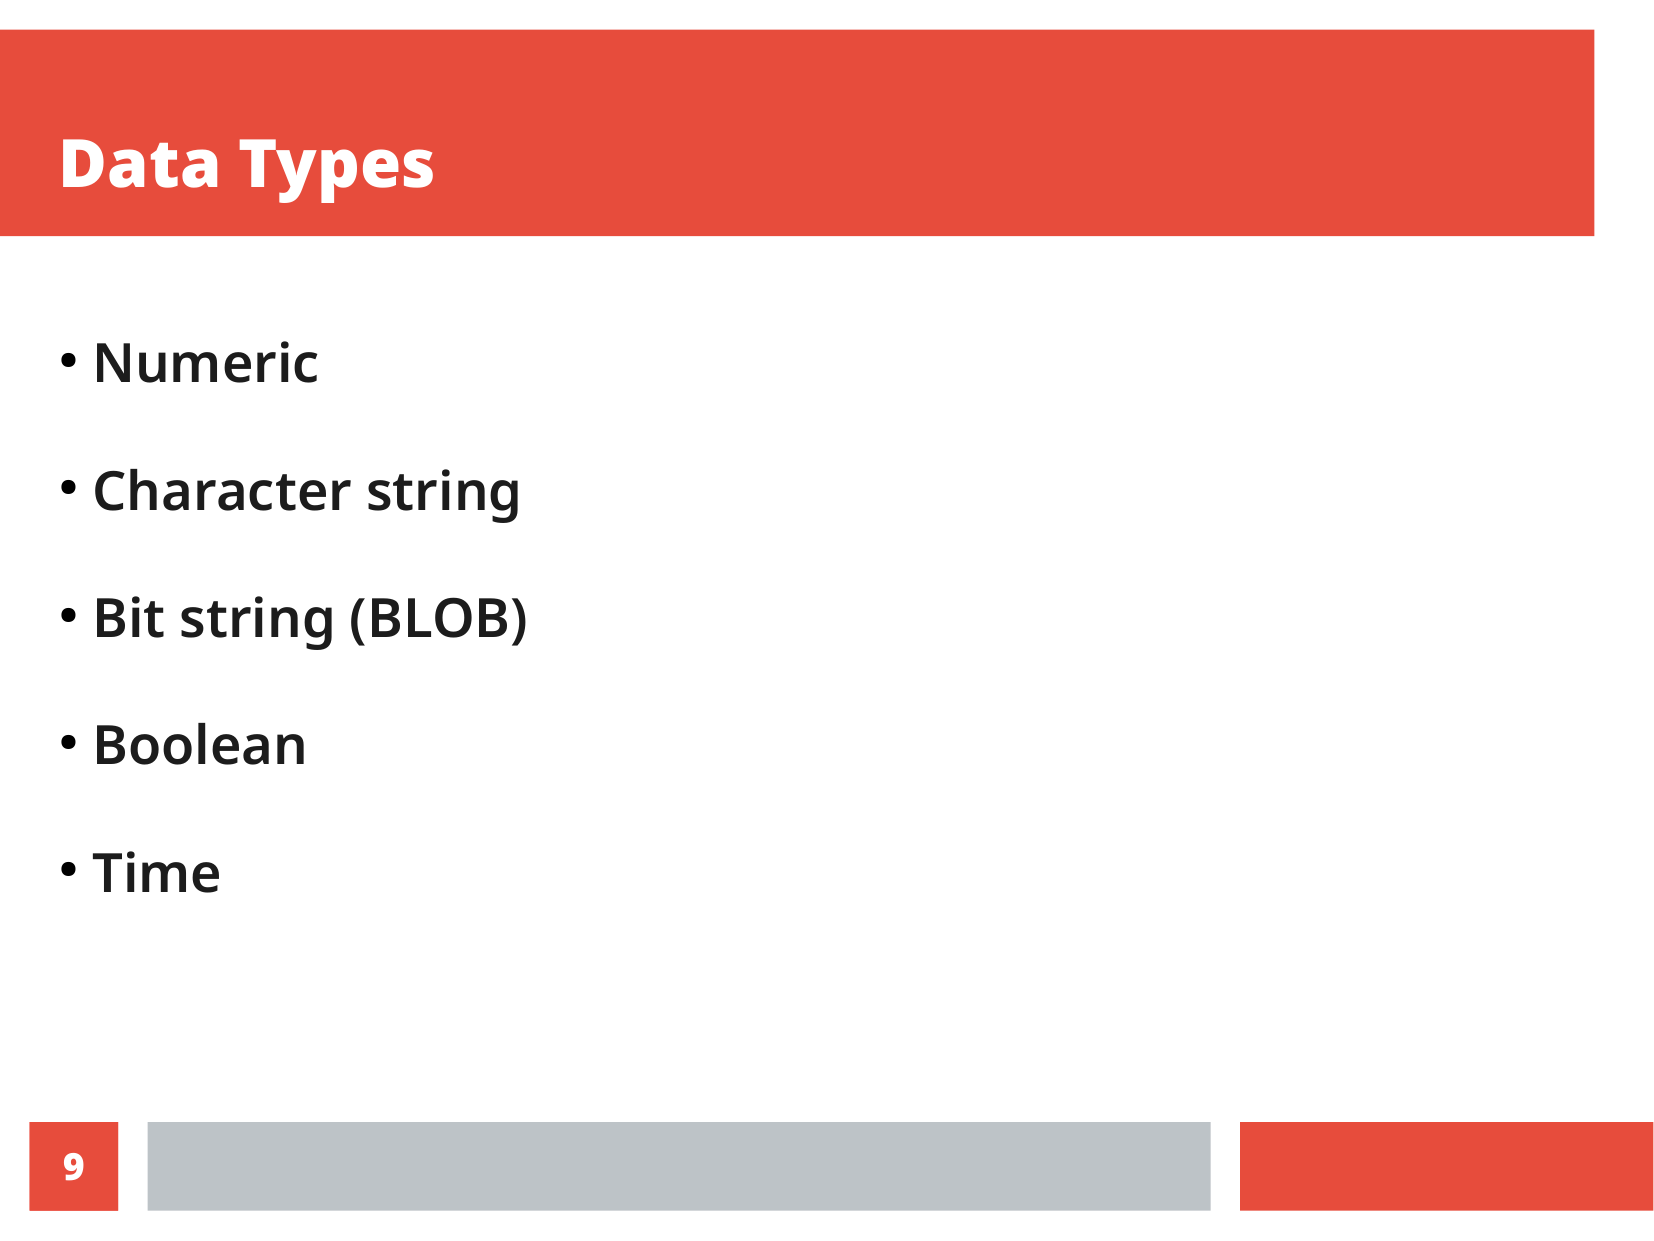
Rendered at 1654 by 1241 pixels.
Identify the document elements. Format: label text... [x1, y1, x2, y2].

title Data Types [59, 59, 1595, 207]
list Numeric Character string Bit string (BLOB) Boolean Time [59, 324, 1565, 1093]
